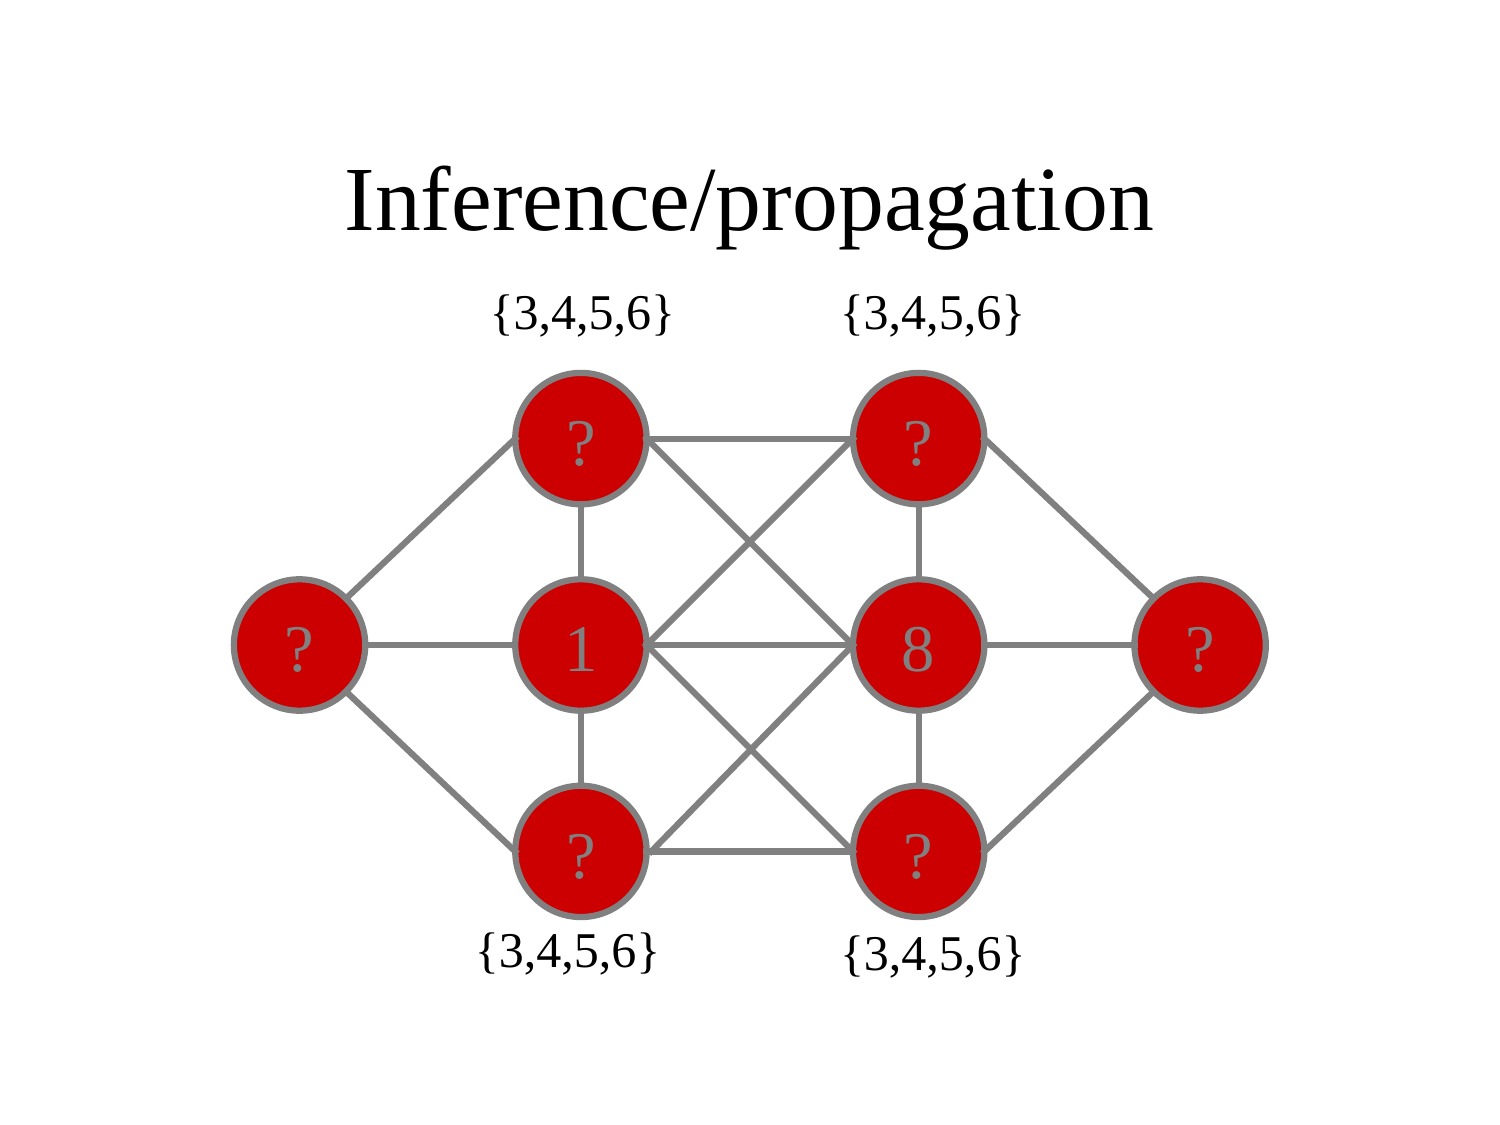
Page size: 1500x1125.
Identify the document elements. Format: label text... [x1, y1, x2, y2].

text_box ? [515, 785, 647, 909]
title Inference/propagation [112, 99, 1388, 288]
text_box {3,4,5,6} [474, 272, 751, 348]
text_box ? [515, 372, 647, 505]
text_box ? [853, 785, 985, 912]
text_box {3,4,5,6} [824, 272, 1176, 348]
text_box ? [1134, 579, 1266, 711]
text_box 8 [853, 579, 985, 711]
text_box {3,4,5,6} [460, 909, 676, 986]
text_box {3,4,5,6} [825, 912, 1041, 988]
text_box 1 [515, 579, 647, 711]
text_box ? [853, 372, 985, 505]
text_box ? [233, 579, 366, 711]
